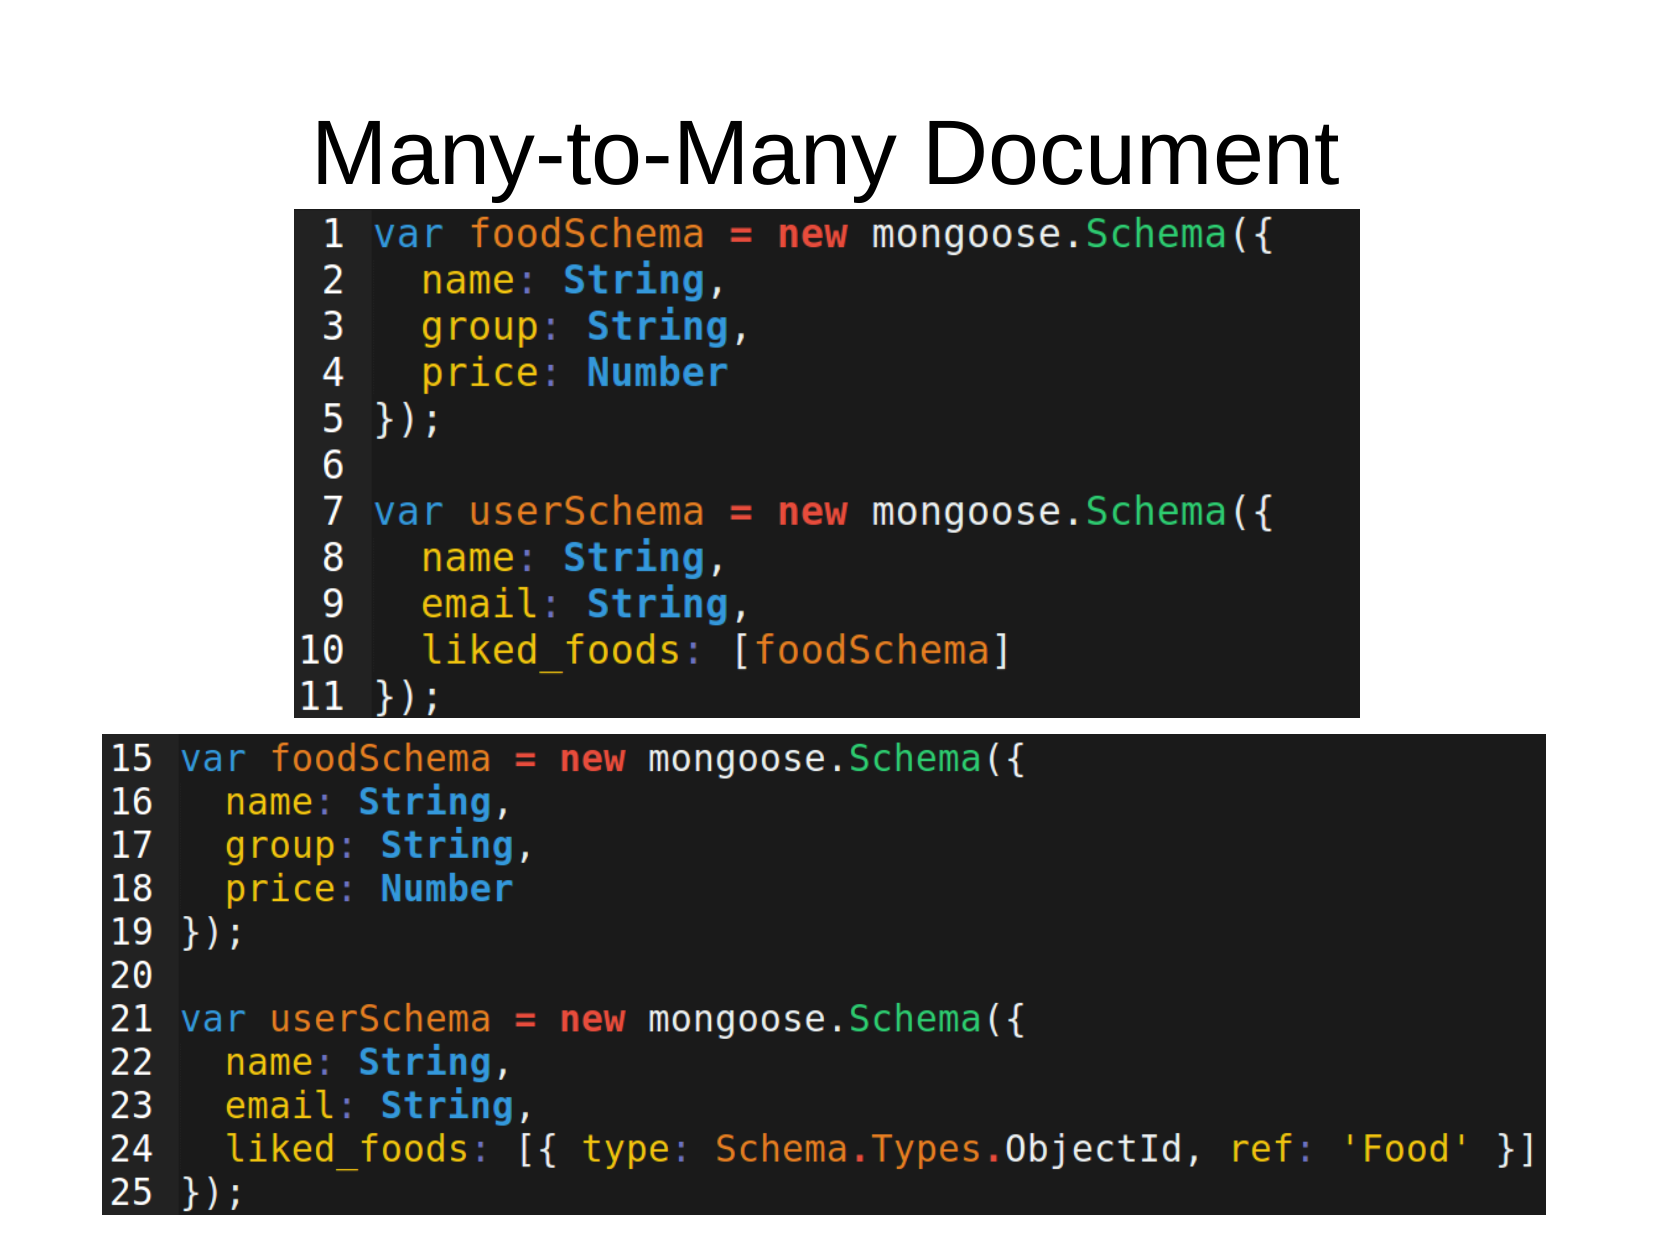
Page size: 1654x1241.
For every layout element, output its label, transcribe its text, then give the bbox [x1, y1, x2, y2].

picture [294, 209, 1360, 718]
title Many-to-Many Document [82, 49, 1571, 257]
picture [102, 734, 1546, 1216]
